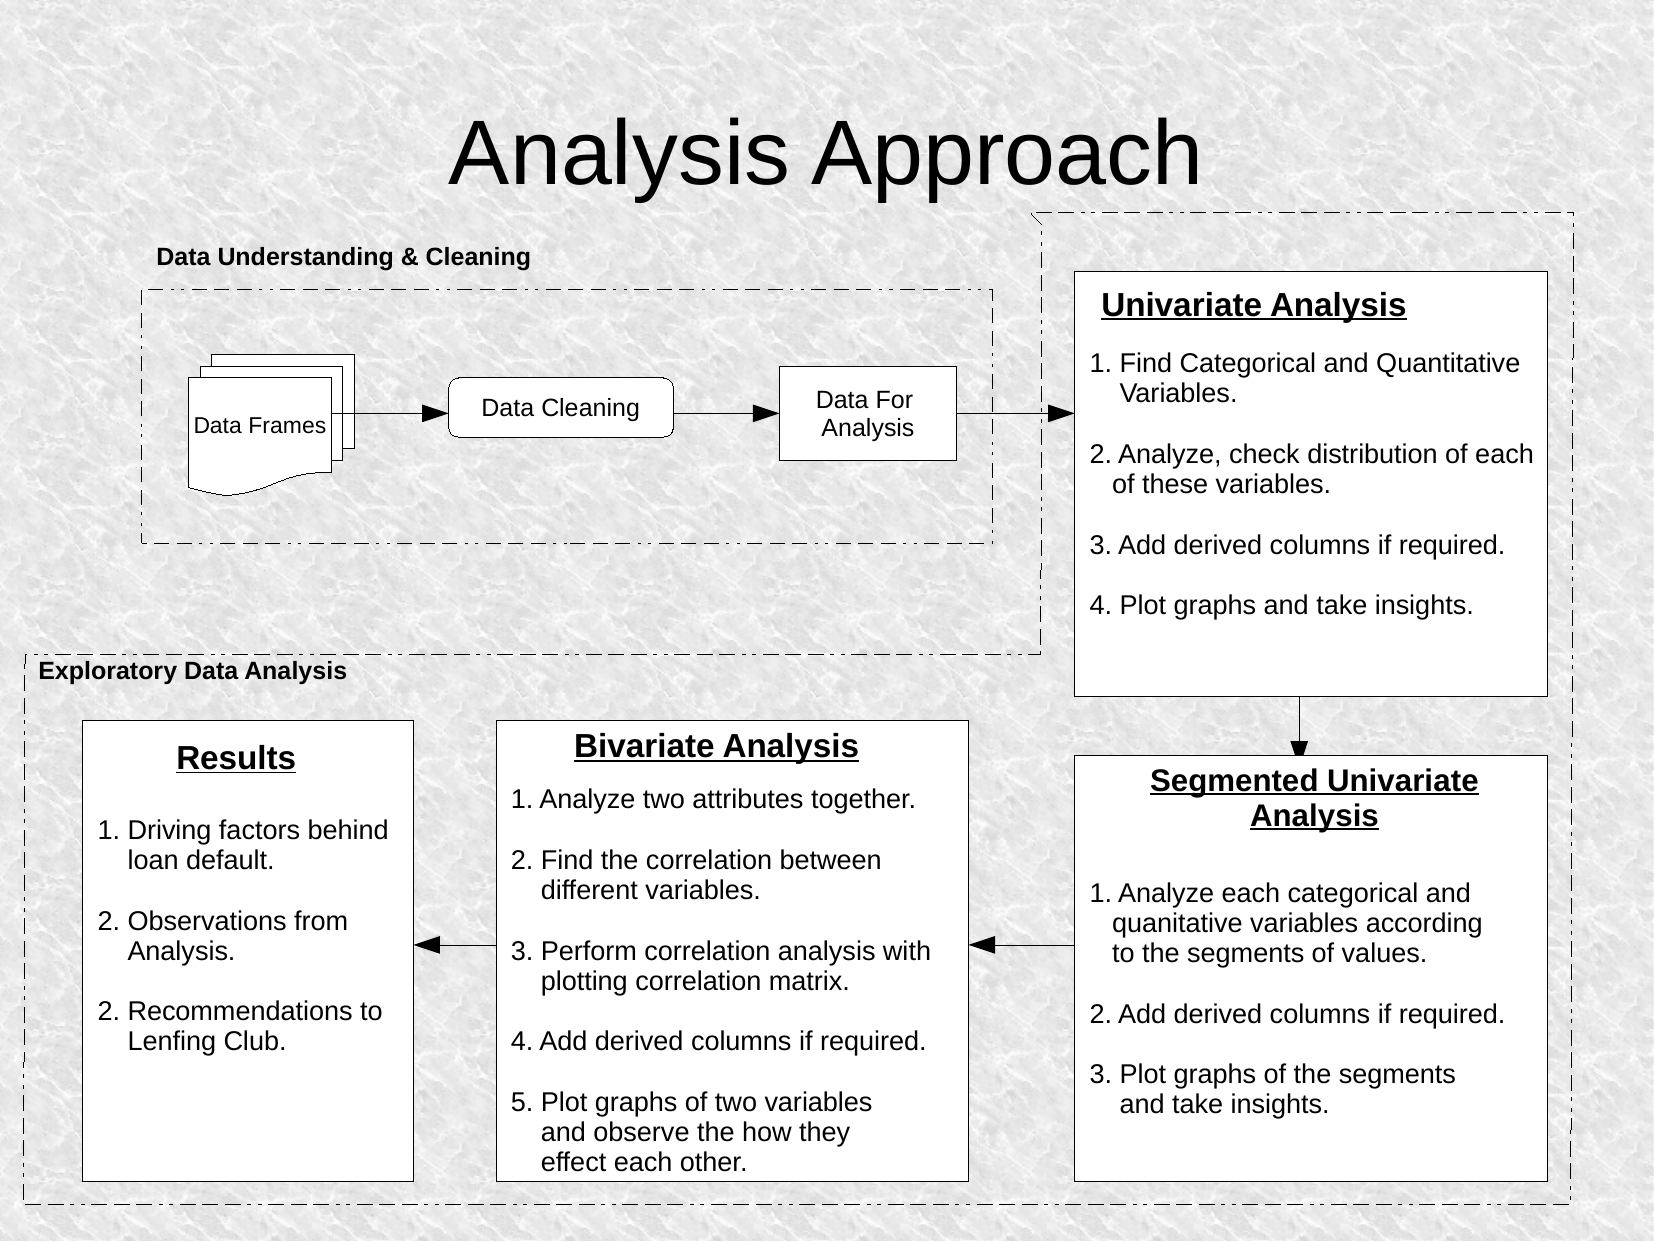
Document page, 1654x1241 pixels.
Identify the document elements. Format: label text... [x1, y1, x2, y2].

text_box Exploratory Data Analysis [23, 649, 378, 703]
text_box Data Understanding & Cleaning [141, 224, 556, 290]
text_box [23, 212, 1574, 1205]
text_box [141, 289, 993, 544]
picture [0, 0, 1654, 1241]
title Analysis Approach [82, 49, 1571, 257]
